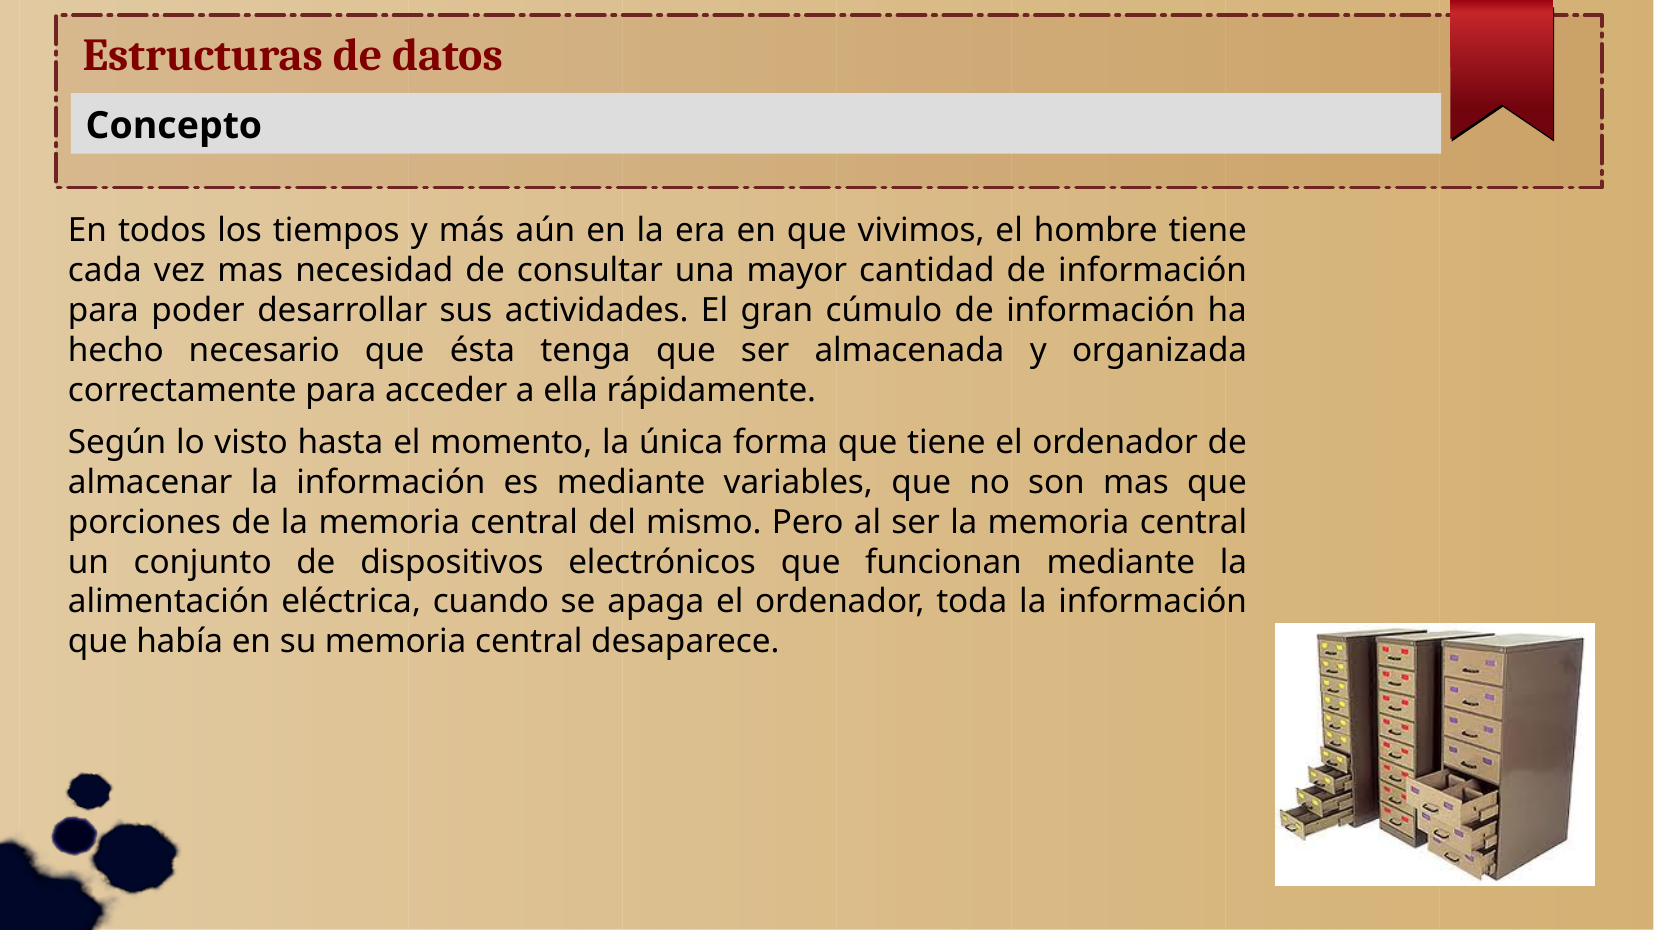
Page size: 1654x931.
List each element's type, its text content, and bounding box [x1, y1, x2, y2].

picture [1275, 623, 1595, 886]
text_box En todos los tiempos y más aún en la era en que vivimos, el hombre tiene cada vez mas necesidad de consultar una mayor cantidad de información para poder desarrollar sus actividades. El gran cúmulo de información ha hecho necesario que ésta tenga que ser almacenada y organizada correctamente para acceder a ella rápidamente. Según lo visto hasta el momento, la única forma que tiene el ordenador de almacenar la información es mediante variables, que no son mas que porciones de la memoria central del mismo. Pero al ser la memoria central un conjunto de dispositivos electrónicos que funcionan mediante la alimentación eléctrica, cuando se apaga el ordenador, toda la información que había en su memoria central desaparece. [53, 200, 1264, 808]
text_box Estructuras de datos [82, 28, 646, 83]
text_box Concepto [70, 93, 1442, 154]
